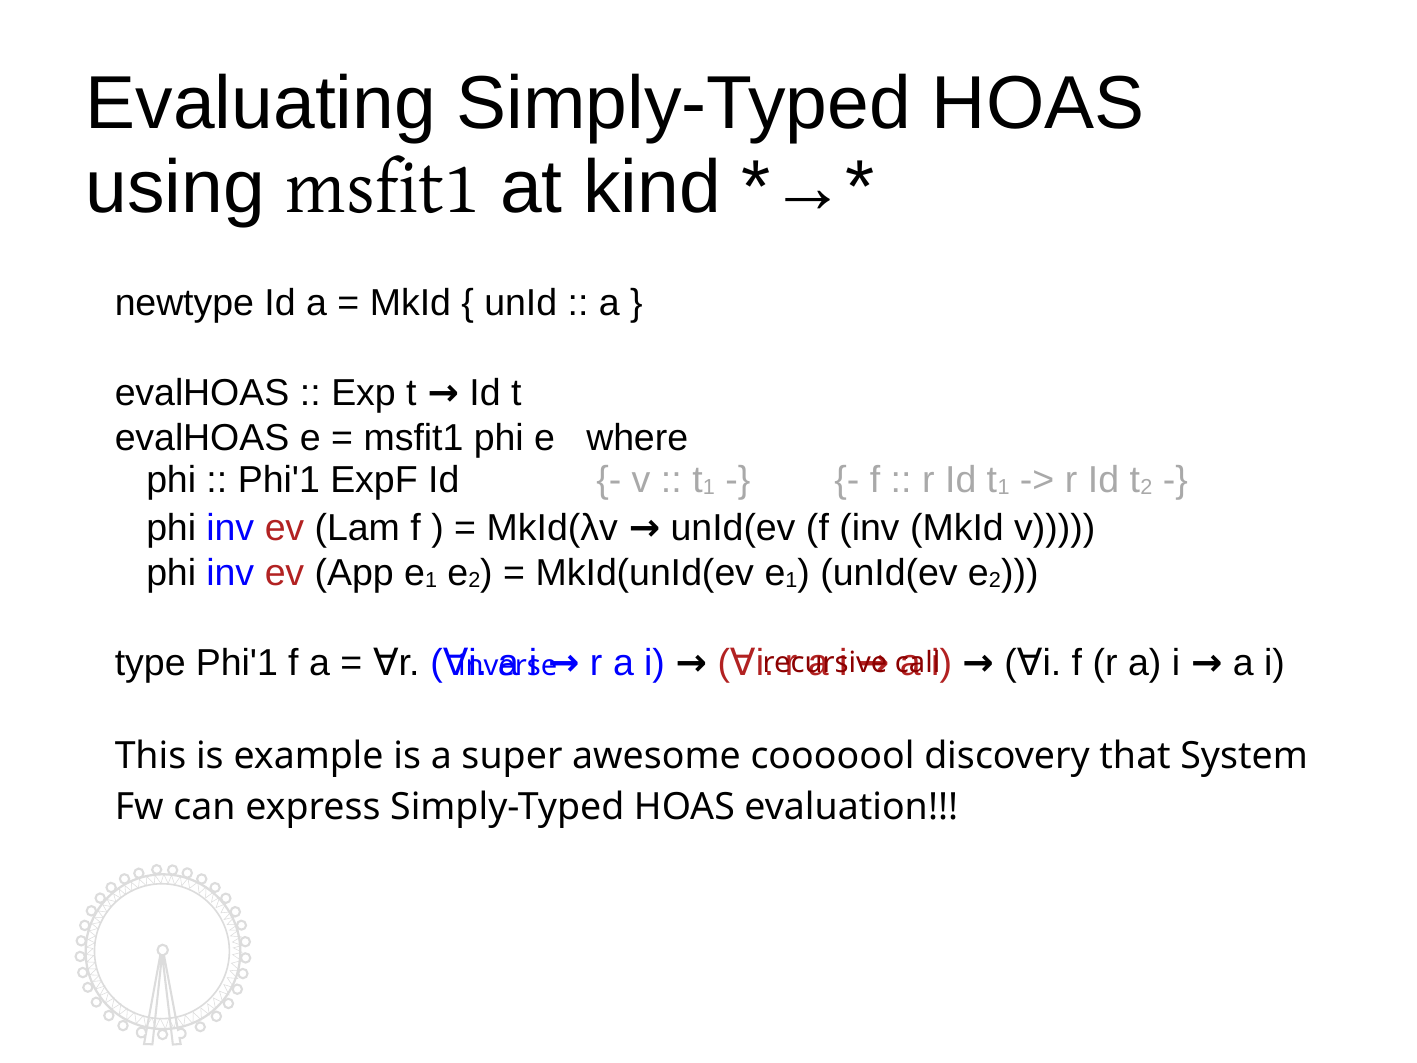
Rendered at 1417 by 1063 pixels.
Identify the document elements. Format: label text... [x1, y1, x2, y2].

list newtype Id a = MkId { unId :: a } evalHOAS :: Exp t → Id t evalHOAS e = msfit1 phi e where phi :: Phi'1 ExpF Id {- v :: t1 -} {- f :: r Id t1 -> r Id t2 -} phi inv ev (Lam f ) = MkId(λv → unId(ev (f (inv (MkId v))))) phi inv ev (App e1 e2) = MkId(unId(ev e1) (unId(ev e2))) type Phi'1 f a = ∀r. (∀i. a i → r a i) → (∀i. r a i → a i) → (∀i. f (r a) i → a i) This is example is a super awesome cooooool discovery that System Fw can express Simply-Typed HOAS evaluation!!! [99, 273, 1369, 901]
title Evaluating Simply-Typed HOAS using msfit1 at kind *→* [70, 53, 1346, 240]
text_box recursive call [744, 633, 959, 676]
text_box inverse [401, 637, 615, 679]
